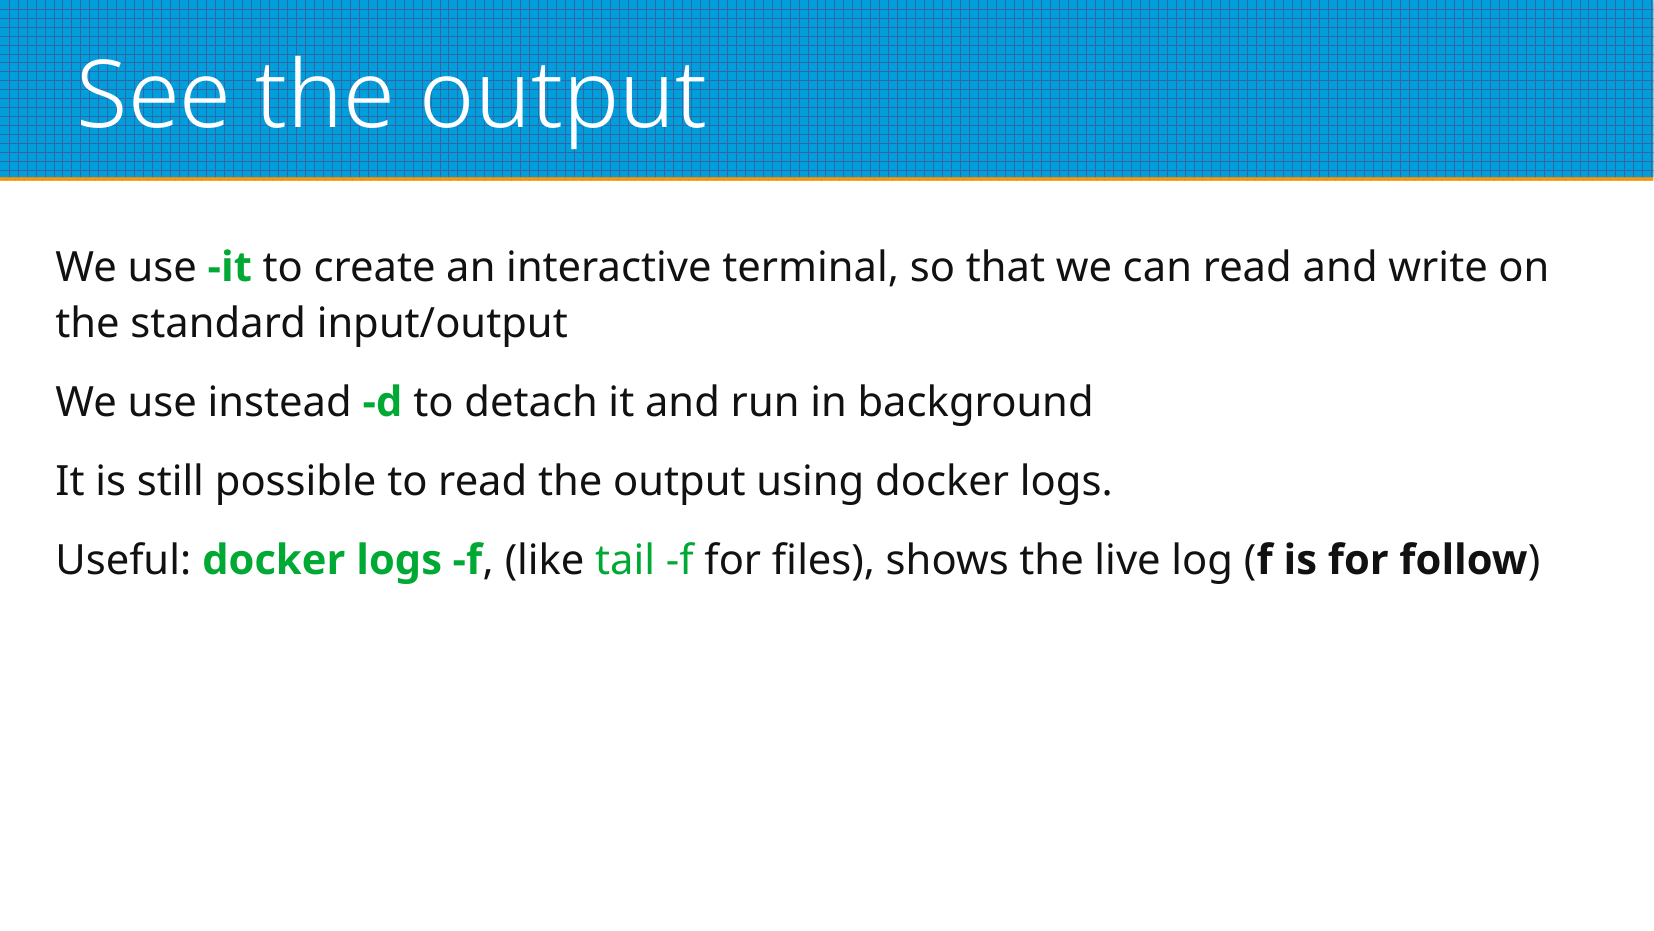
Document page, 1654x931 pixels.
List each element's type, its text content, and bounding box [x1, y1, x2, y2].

title See the output [76, 0, 1565, 156]
list We use -it to create an interactive terminal, so that we can read and write on the standard input/output We use instead -d to detach it and run in background It is still possible to read the output using docker logs. Useful: docker logs -f, (like tail -f for files), shows the live log (f is for follow) [55, 236, 1565, 811]
